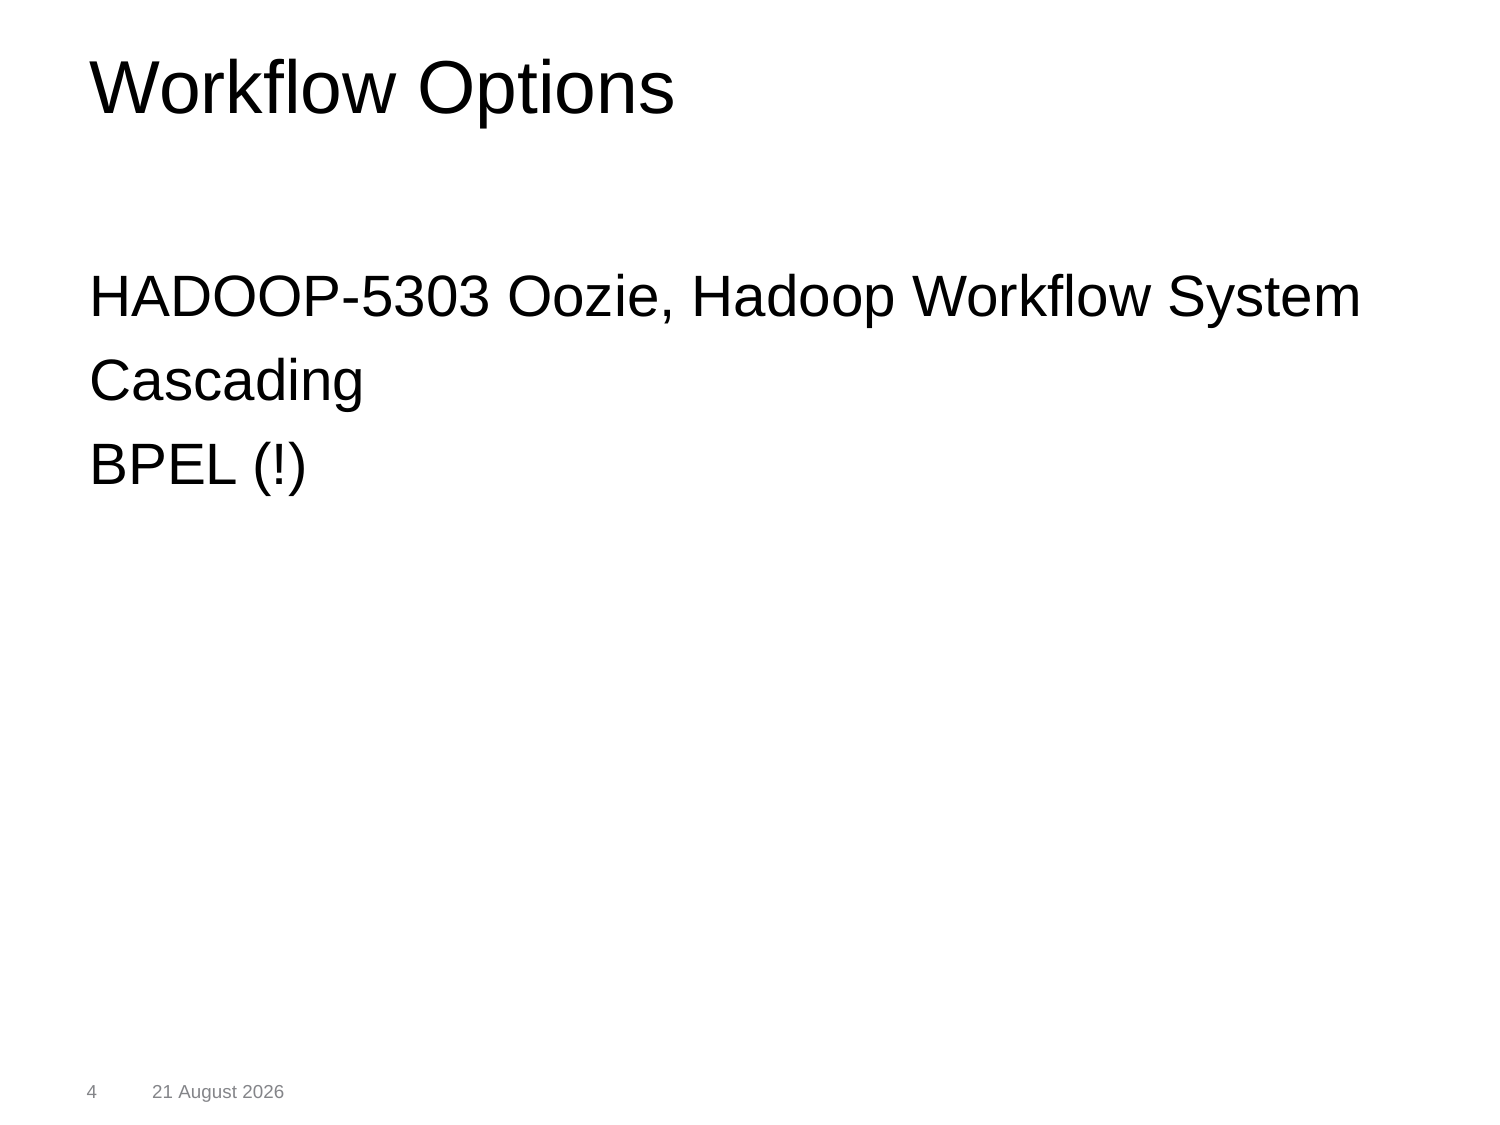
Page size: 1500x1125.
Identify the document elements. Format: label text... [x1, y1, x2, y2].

text_box 3 [71, 1074, 136, 1111]
title Workflow Options [75, 45, 1426, 233]
list HADOOP-5303 Oozie, Hadoop Workflow System Cascading BPEL (!) [75, 262, 1426, 1006]
text_box 4 August 2009 [137, 1074, 374, 1111]
